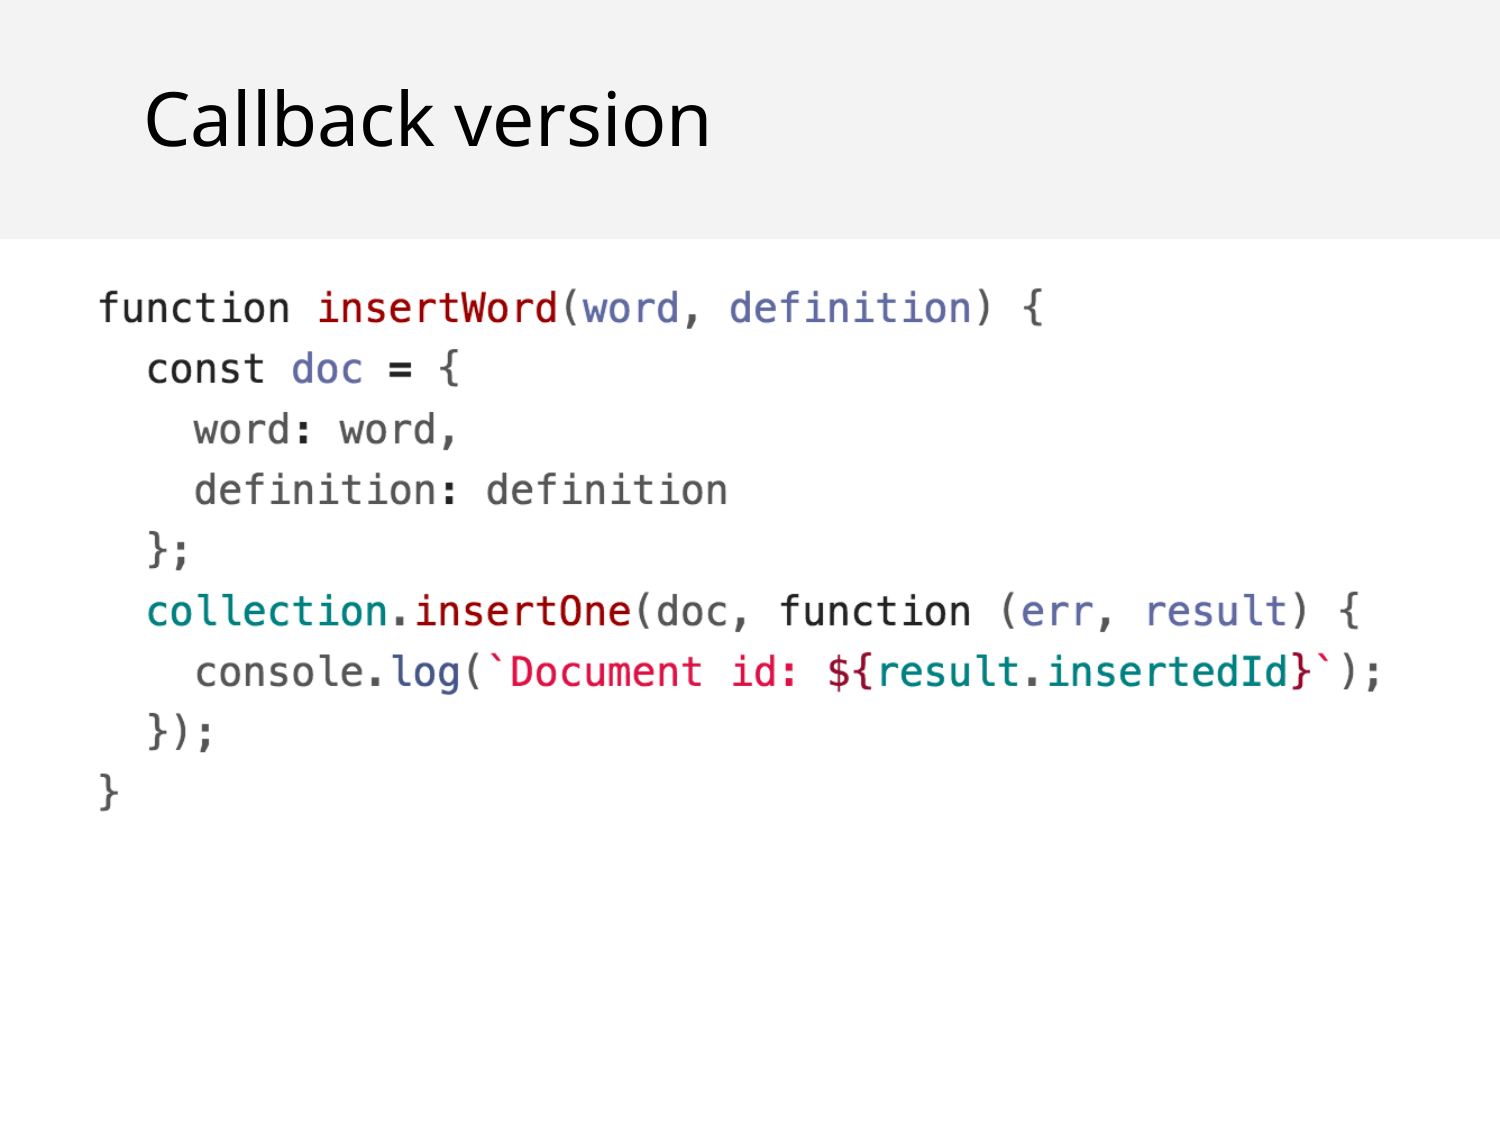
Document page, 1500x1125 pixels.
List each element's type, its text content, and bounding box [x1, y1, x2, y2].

title Callback version [128, 56, 1372, 183]
picture [82, 275, 1418, 850]
